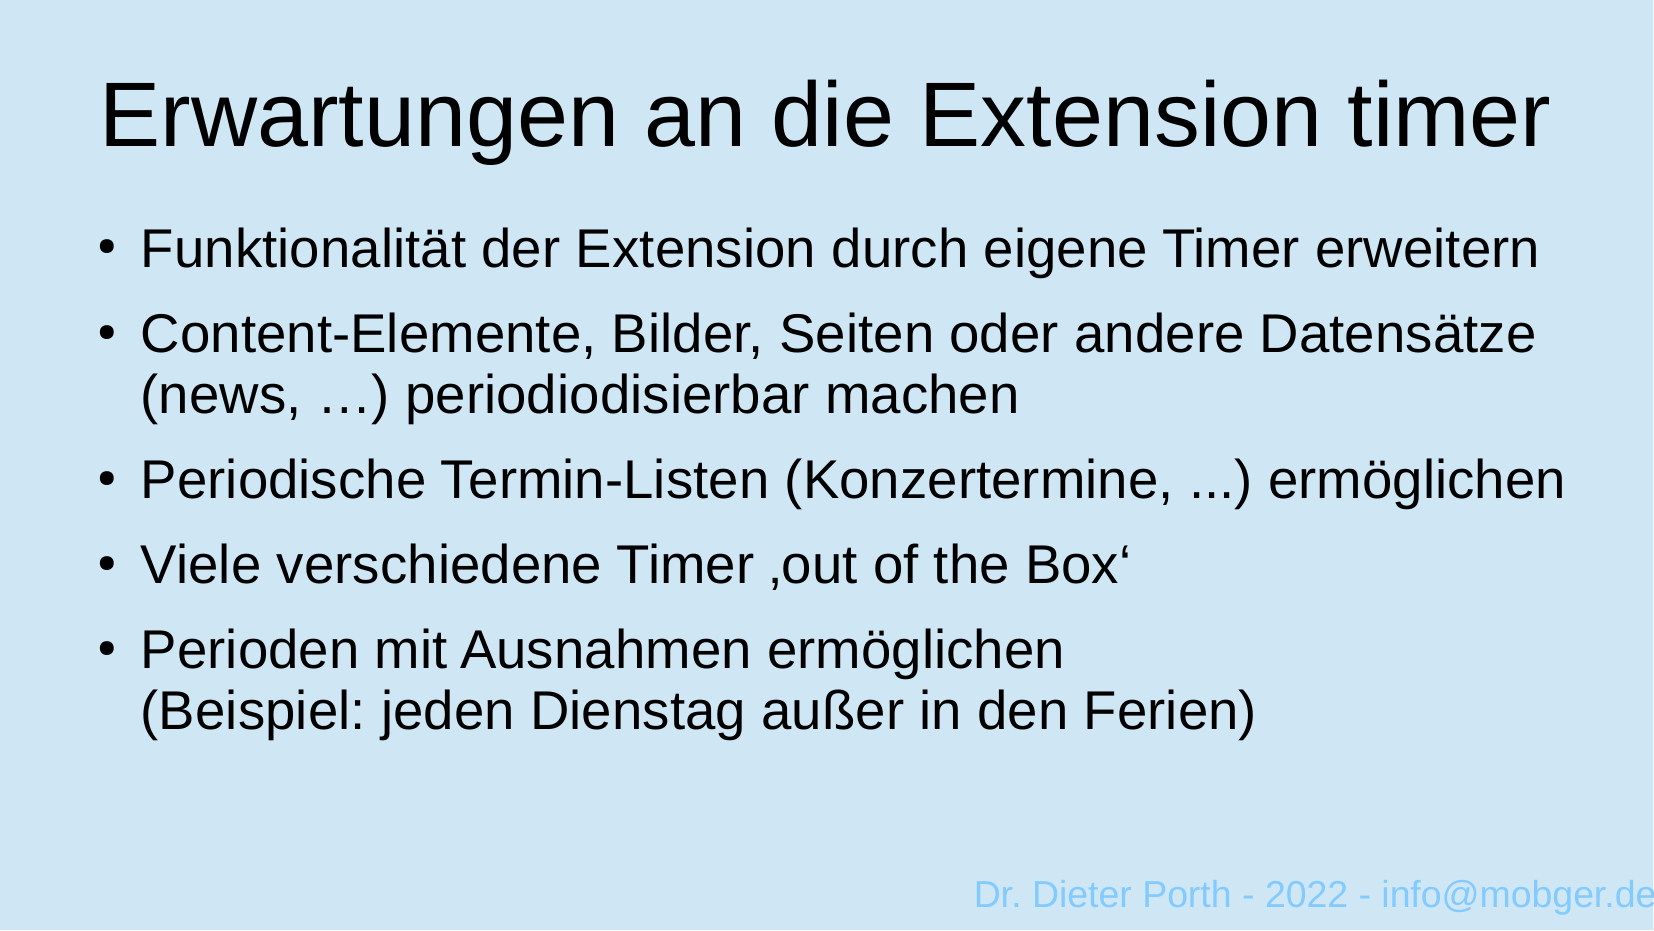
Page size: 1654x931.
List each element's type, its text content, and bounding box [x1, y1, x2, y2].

title Erwartungen an die Extension timer [82, 37, 1571, 193]
list Funktionalität der Extension durch eigene Timer erweitern Content-Elemente, Bilder, Seiten oder andere Datensätze (news, …) periodiodisierbar machen Periodische Termin-Listen (Konzertermine, ...) ermöglichen Viele verschiedene Timer ‚out of the Box‘ Perioden mit Ausnahmen ermöglichen (Beispiel: jeden Dienstag außer in den Ferien) [82, 217, 1571, 758]
title Dr. Dieter Porth - 2022 - info@mobger.de [958, 859, 1654, 931]
